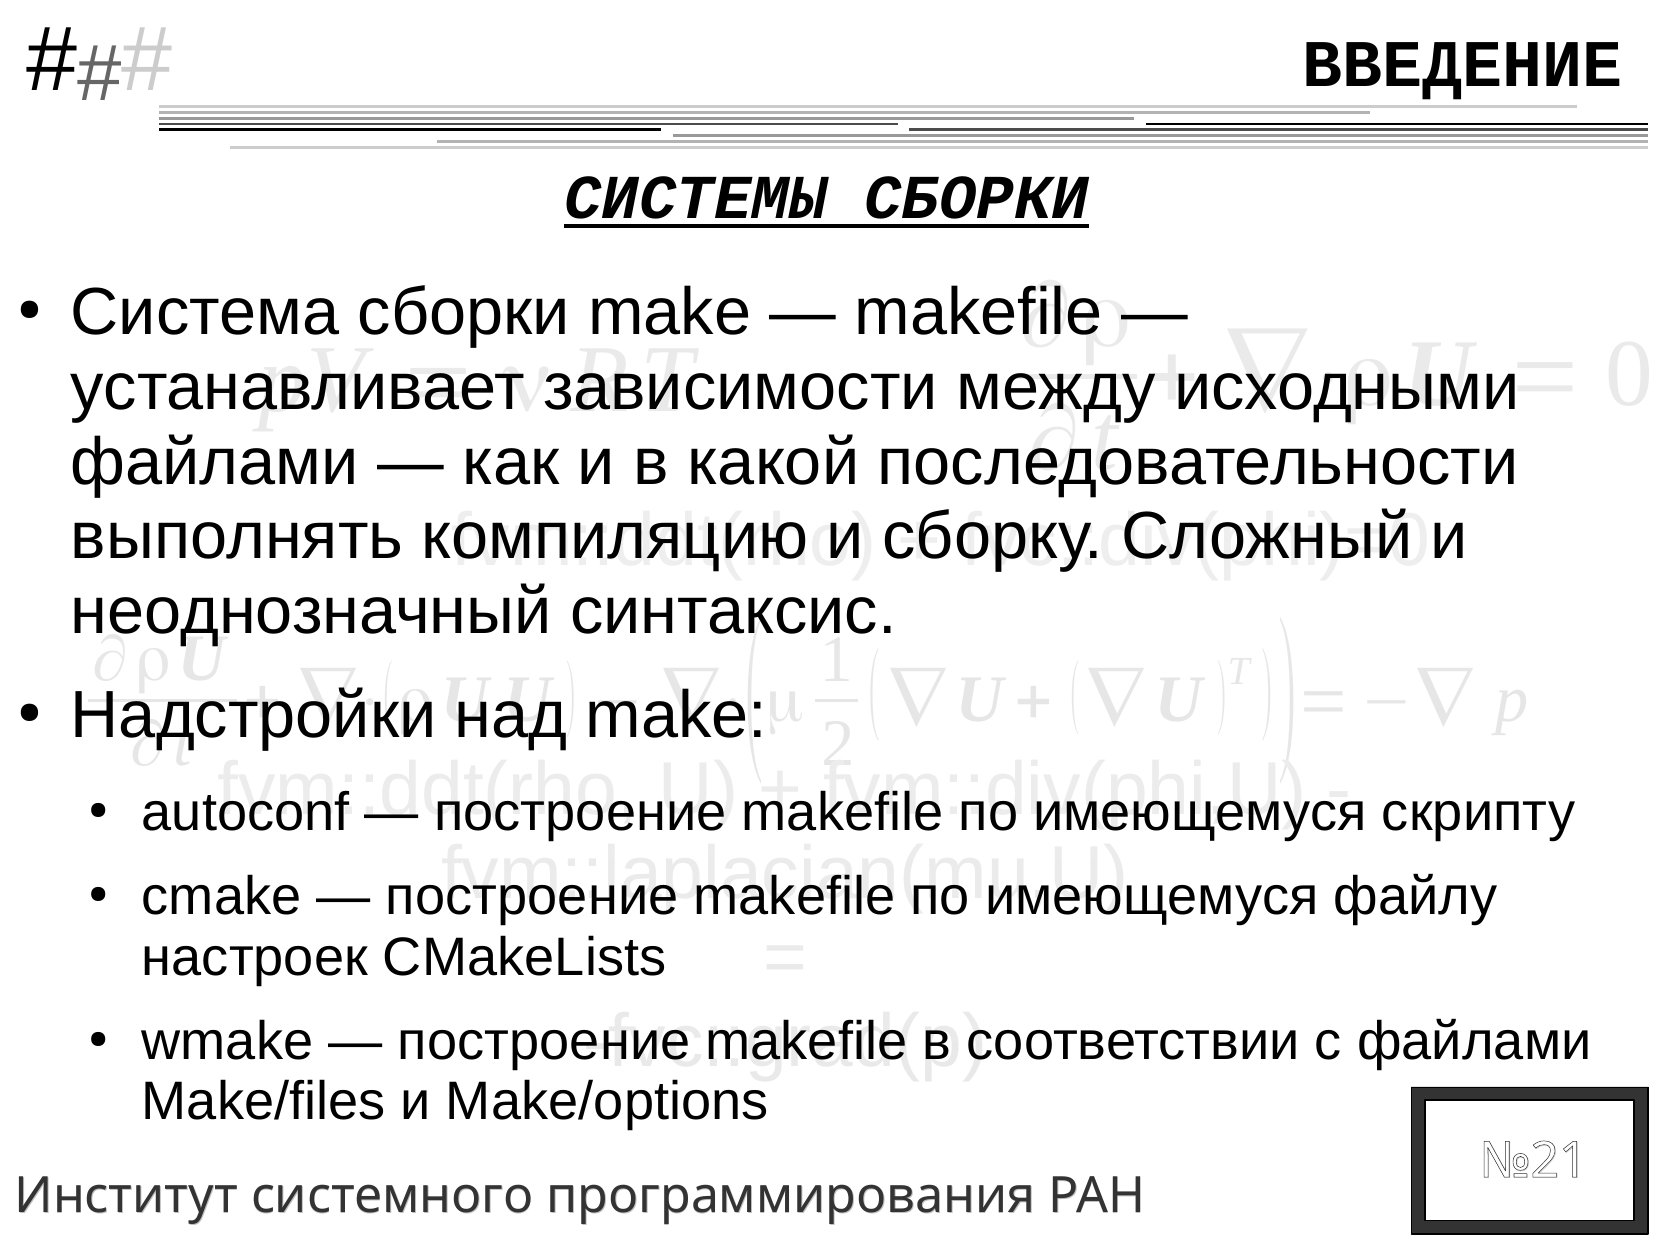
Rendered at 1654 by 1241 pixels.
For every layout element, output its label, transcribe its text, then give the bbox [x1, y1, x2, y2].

title СИСТЕМЫ СБОРКИ [0, 147, 1654, 257]
list Система сборки make — makefile — устанавливает зависимости между исходными файлами — как и в какой последовательности выполнять компиляцию и сборку. Сложный и неоднозначный синтаксис. Надстройки над make: autoconf — построение makefile по имеющемуся скрипту cmake — построение makefile по имеющемуся файлу настроек CMakeLists wmake — построение makefile в соответствии с файлами Make/files и Make/options [0, 274, 1654, 1132]
